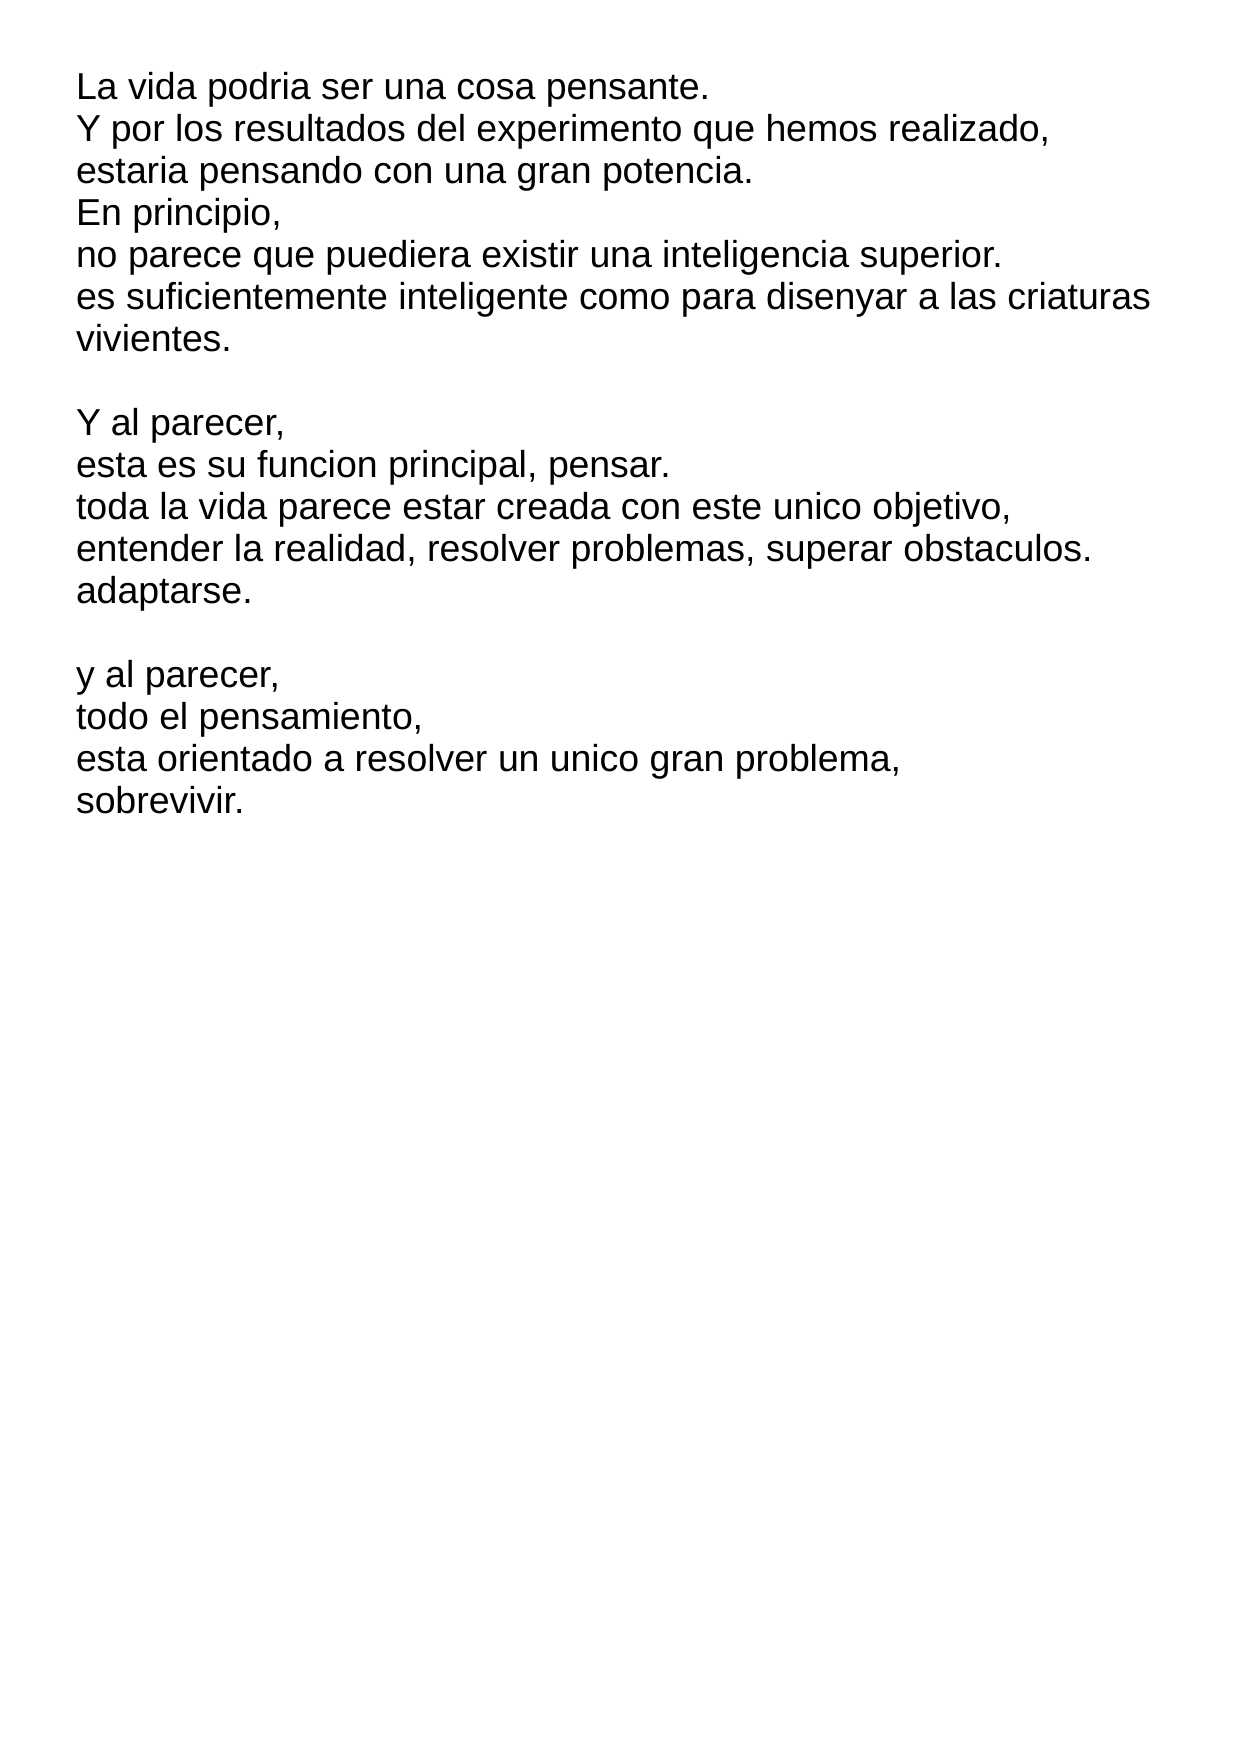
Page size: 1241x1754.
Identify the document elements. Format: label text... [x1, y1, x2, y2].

text_box La vida podria ser una cosa pensante. Y por los resultados del experimento que hemos realizado, estaria pensando con una gran potencia. En principio, no parece que puediera existir una inteligencia superior. es suficientemente inteligente como para disenyar a las criaturas vivientes. Y al parecer, esta es su funcion principal, pensar. toda la vida parece estar creada con este unico objetivo, entender la realidad, resolver problemas, superar obstaculos. adaptarse. y al parecer, todo el pensamiento, esta orientado a resolver un unico gran problema, sobrevivir. [61, 57, 1167, 829]
